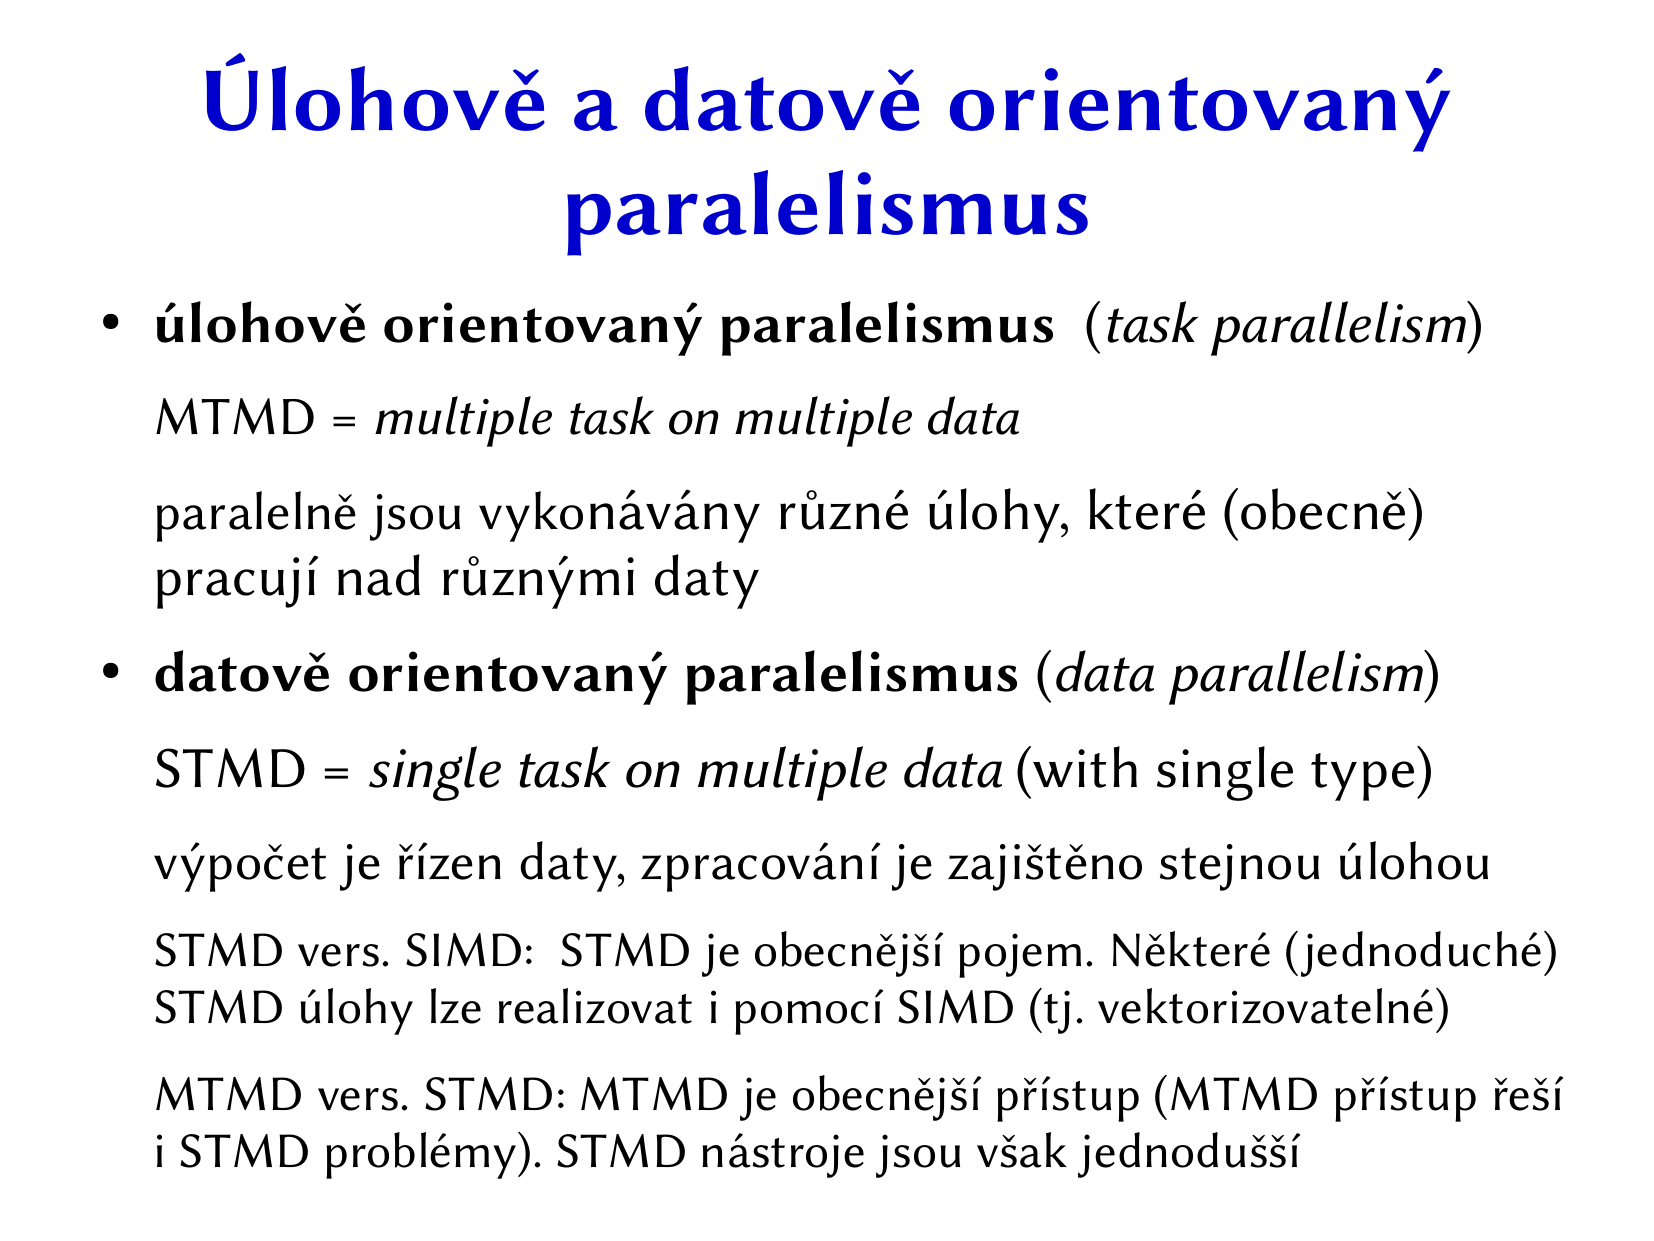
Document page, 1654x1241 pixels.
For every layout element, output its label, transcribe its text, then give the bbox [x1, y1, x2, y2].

list úlohově orientovaný paralelismus (task parallelism) MTMD = multiple task on multiple data paralelně jsou vykonávány různé úlohy, které (obecně) pracují nad různými daty datově orientovaný paralelismus (data parallelism) STMD = single task on multiple data (with single type) výpočet je řízen daty, zpracování je zajištěno stejnou úlohou STMD vers. SIMD: STMD je obecnější pojem. Některé (jednoduché) STMD úlohy lze realizovat i pomocí SIMD (tj. vektorizovatelné) MTMD vers. STMD: MTMD je obecnější přístup (MTMD přístup řeší i STMD problémy). STMD nástroje jsou však jednodušší [82, 290, 1571, 1010]
title Úlohově a datově orientovaný paralelismus [82, 47, 1571, 259]
